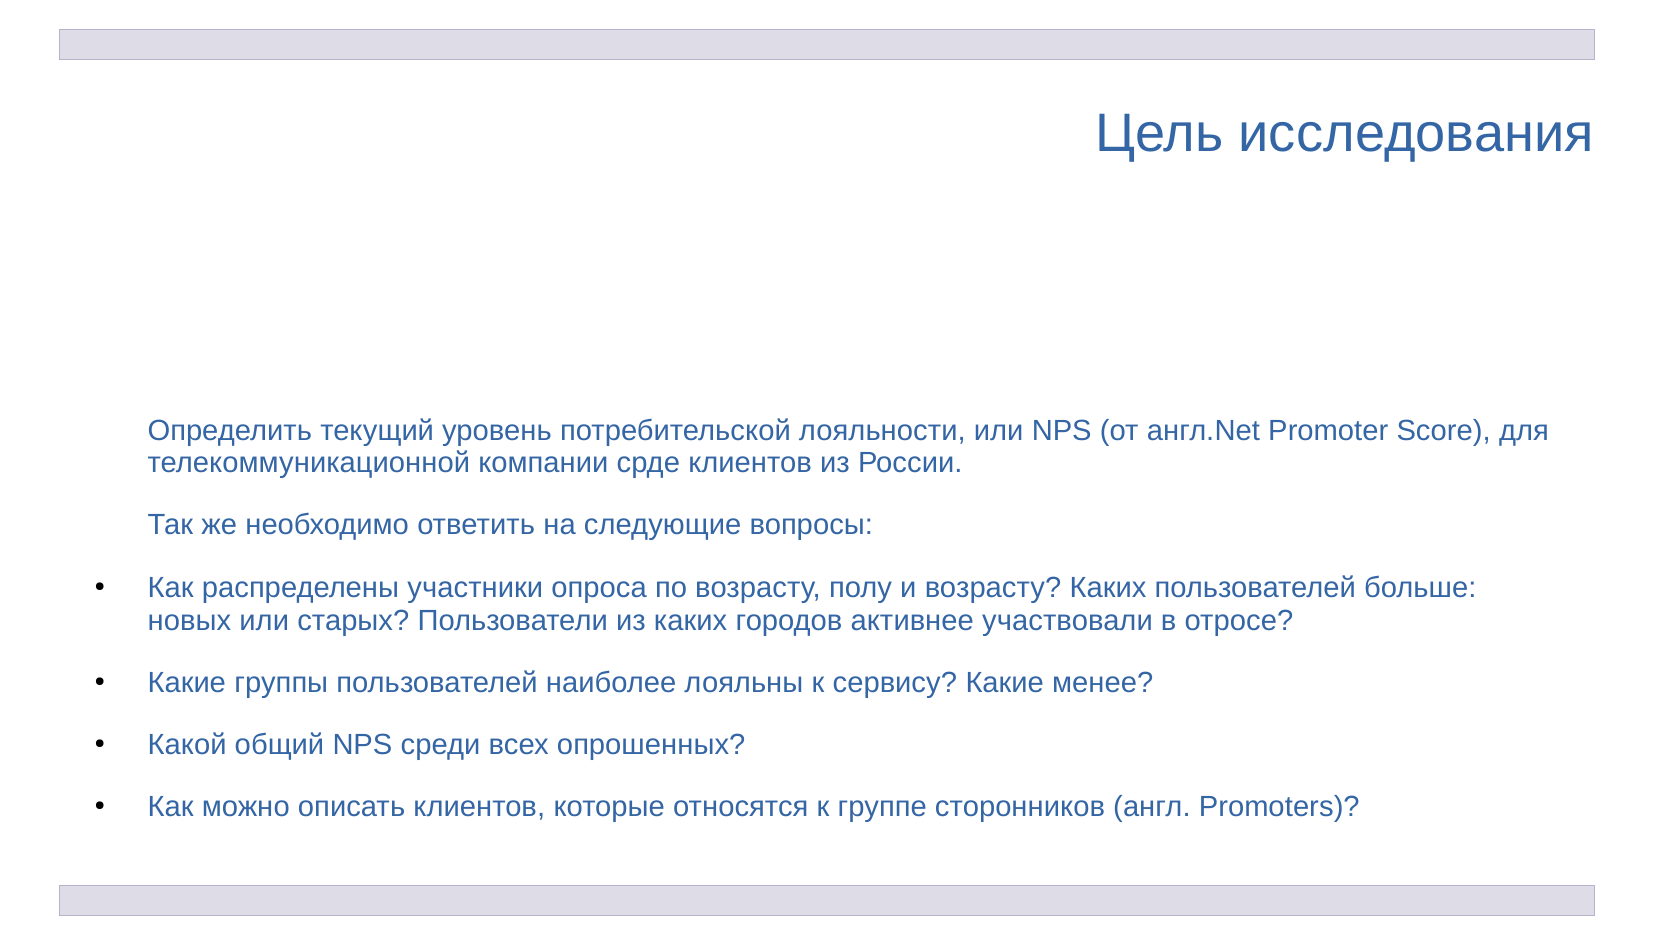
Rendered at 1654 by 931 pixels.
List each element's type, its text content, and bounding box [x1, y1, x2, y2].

list Определить текущий уровень потребительской лояльности, или NPS (от англ.Net Promoter Score), для телекоммуникационной компании срде клиентов из России. Так же необходимо ответить на следующие вопросы: Как распределены участники опроса по возрасту, полу и возрасту? Каких пользователей больше: новых или старых? Пользователи из каких городов активнее участвовали в отросе? Какие группы пользователей наиболее лояльны к сервису? Какие менее? Какой общий NPS среди всех опрошенных? Как можно описать клиентов, которые относятся к группе сторонников (англ. Promoters)? [76, 413, 1565, 846]
title Цель исследования [106, 88, 1595, 178]
text_box [59, 885, 1595, 916]
text_box [59, 29, 1595, 60]
